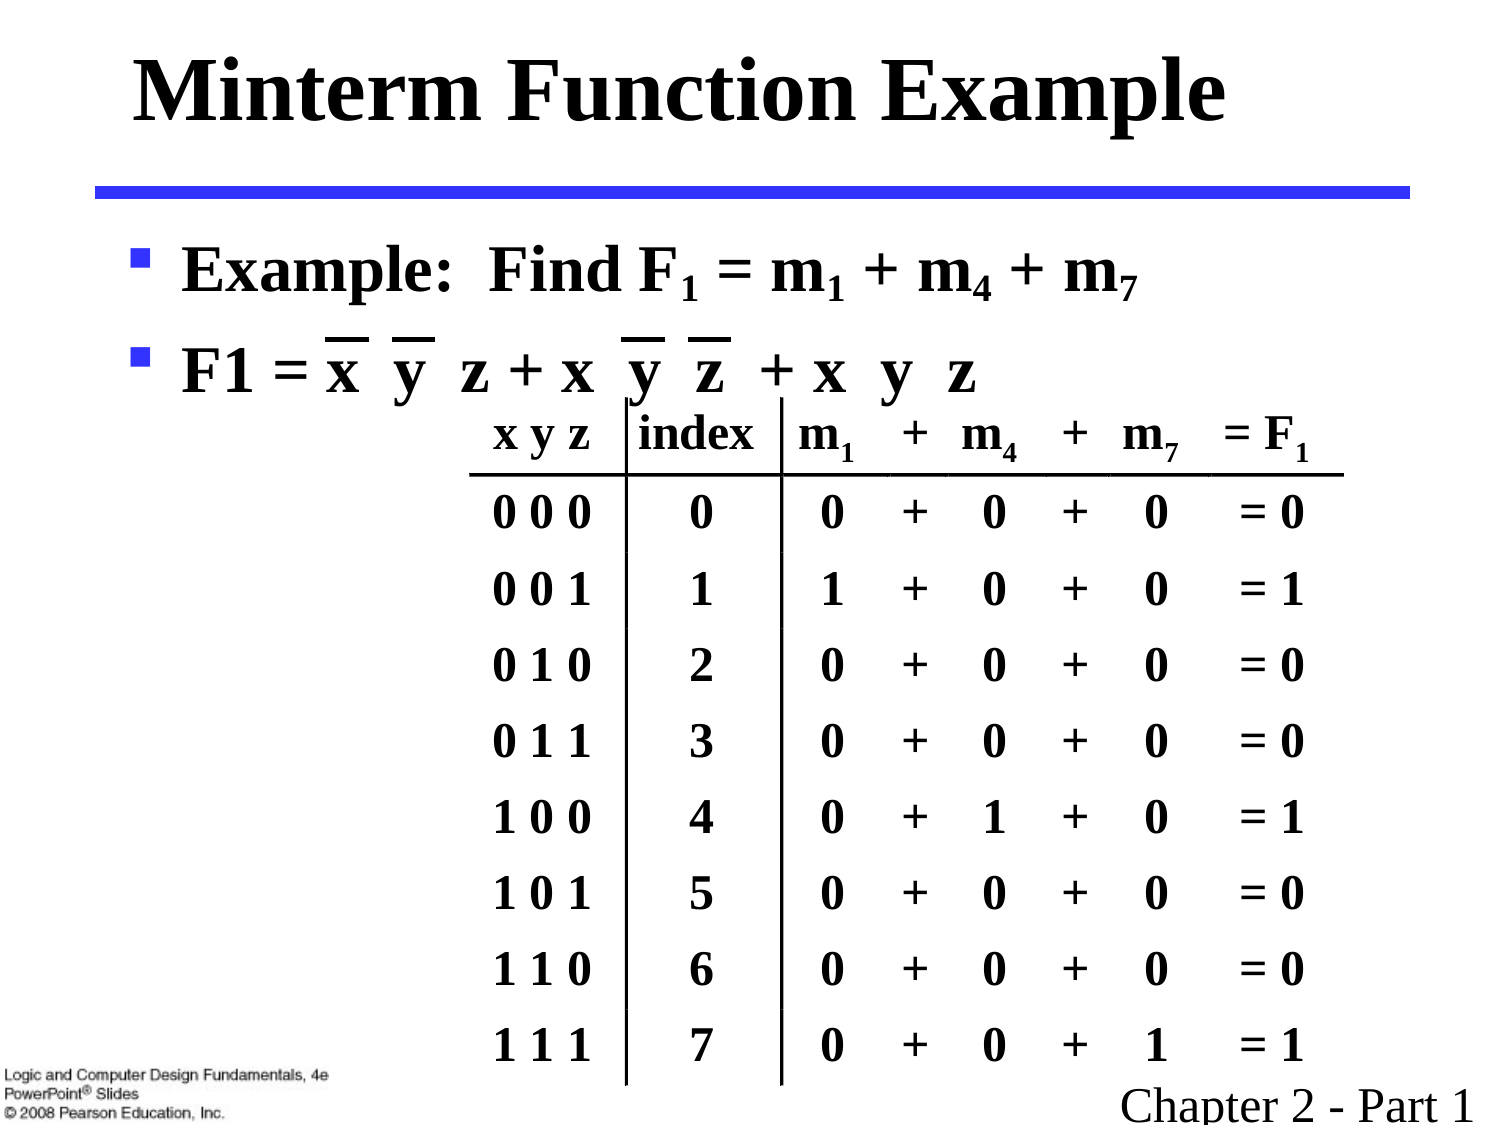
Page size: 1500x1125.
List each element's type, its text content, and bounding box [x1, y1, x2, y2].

text_box + [901, 1042, 930, 1072]
text_box 0 [991, 1042, 998, 1059]
text_box 1 1 1 [491, 1042, 593, 1072]
text_box + [1061, 1042, 1091, 1072]
picture [4, 1066, 329, 1123]
text_box 7 [689, 1042, 715, 1072]
list Example: Find F1 = m1 + m4 + m7 F1 = x y z + x y z + x y z [110, 216, 1413, 1042]
text_box 0 [829, 1042, 836, 1059]
text_box 0 [982, 1042, 1008, 1072]
text_box 0 [820, 1042, 846, 1072]
title Minterm Function Example [117, 0, 1393, 168]
text_box = 1 [1239, 1042, 1306, 1072]
text_box 1 [1144, 1042, 1170, 1072]
